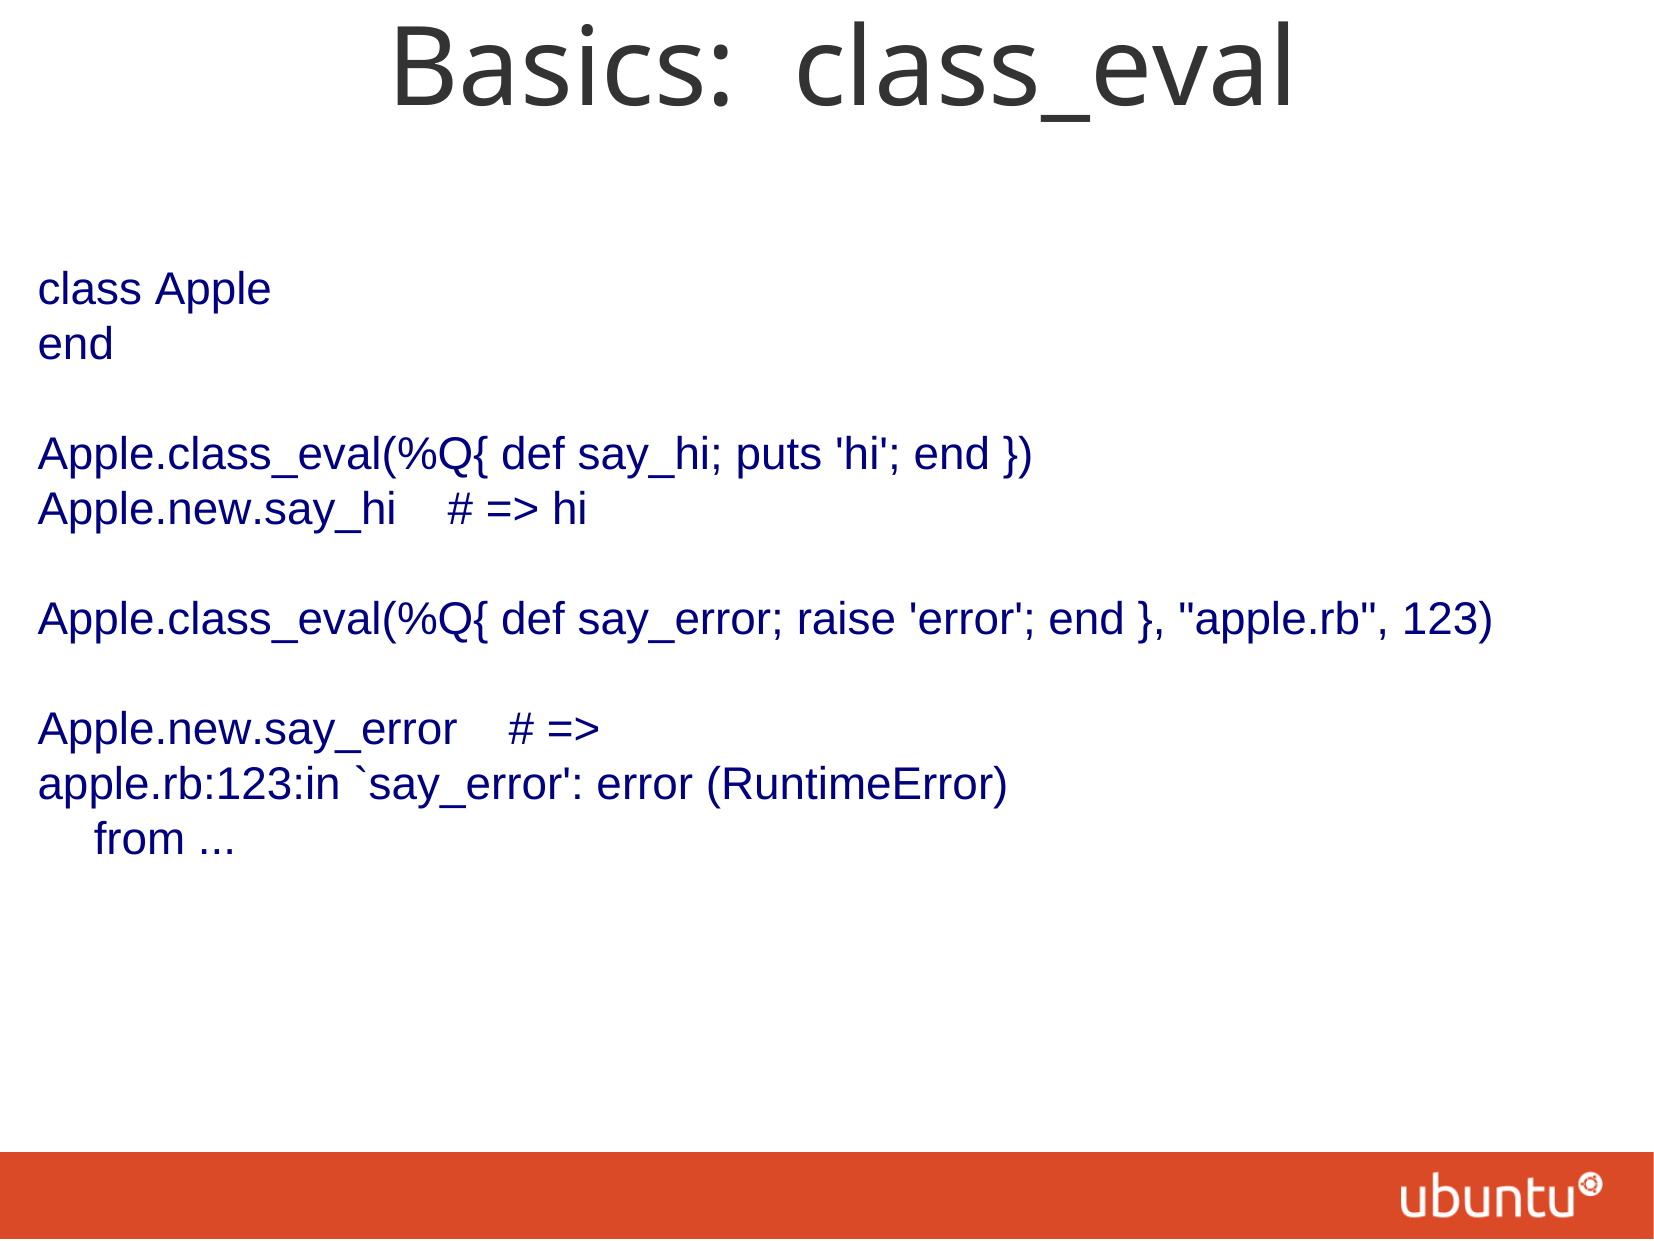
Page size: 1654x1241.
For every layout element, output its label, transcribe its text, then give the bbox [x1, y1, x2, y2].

picture [0, 1152, 1654, 1239]
subtitle class Apple end Apple.class_eval(%Q{ def say_hi; puts 'hi'; end }) Apple.new.say_hi # => hi Apple.class_eval(%Q{ def say_error; raise 'error'; end }, "apple.rb", 123) Apple.new.say_error # => apple.rb:123:in `say_error': error (RuntimeError) from ... [37, 155, 1613, 1131]
title Basics: class_eval [73, 0, 1613, 141]
